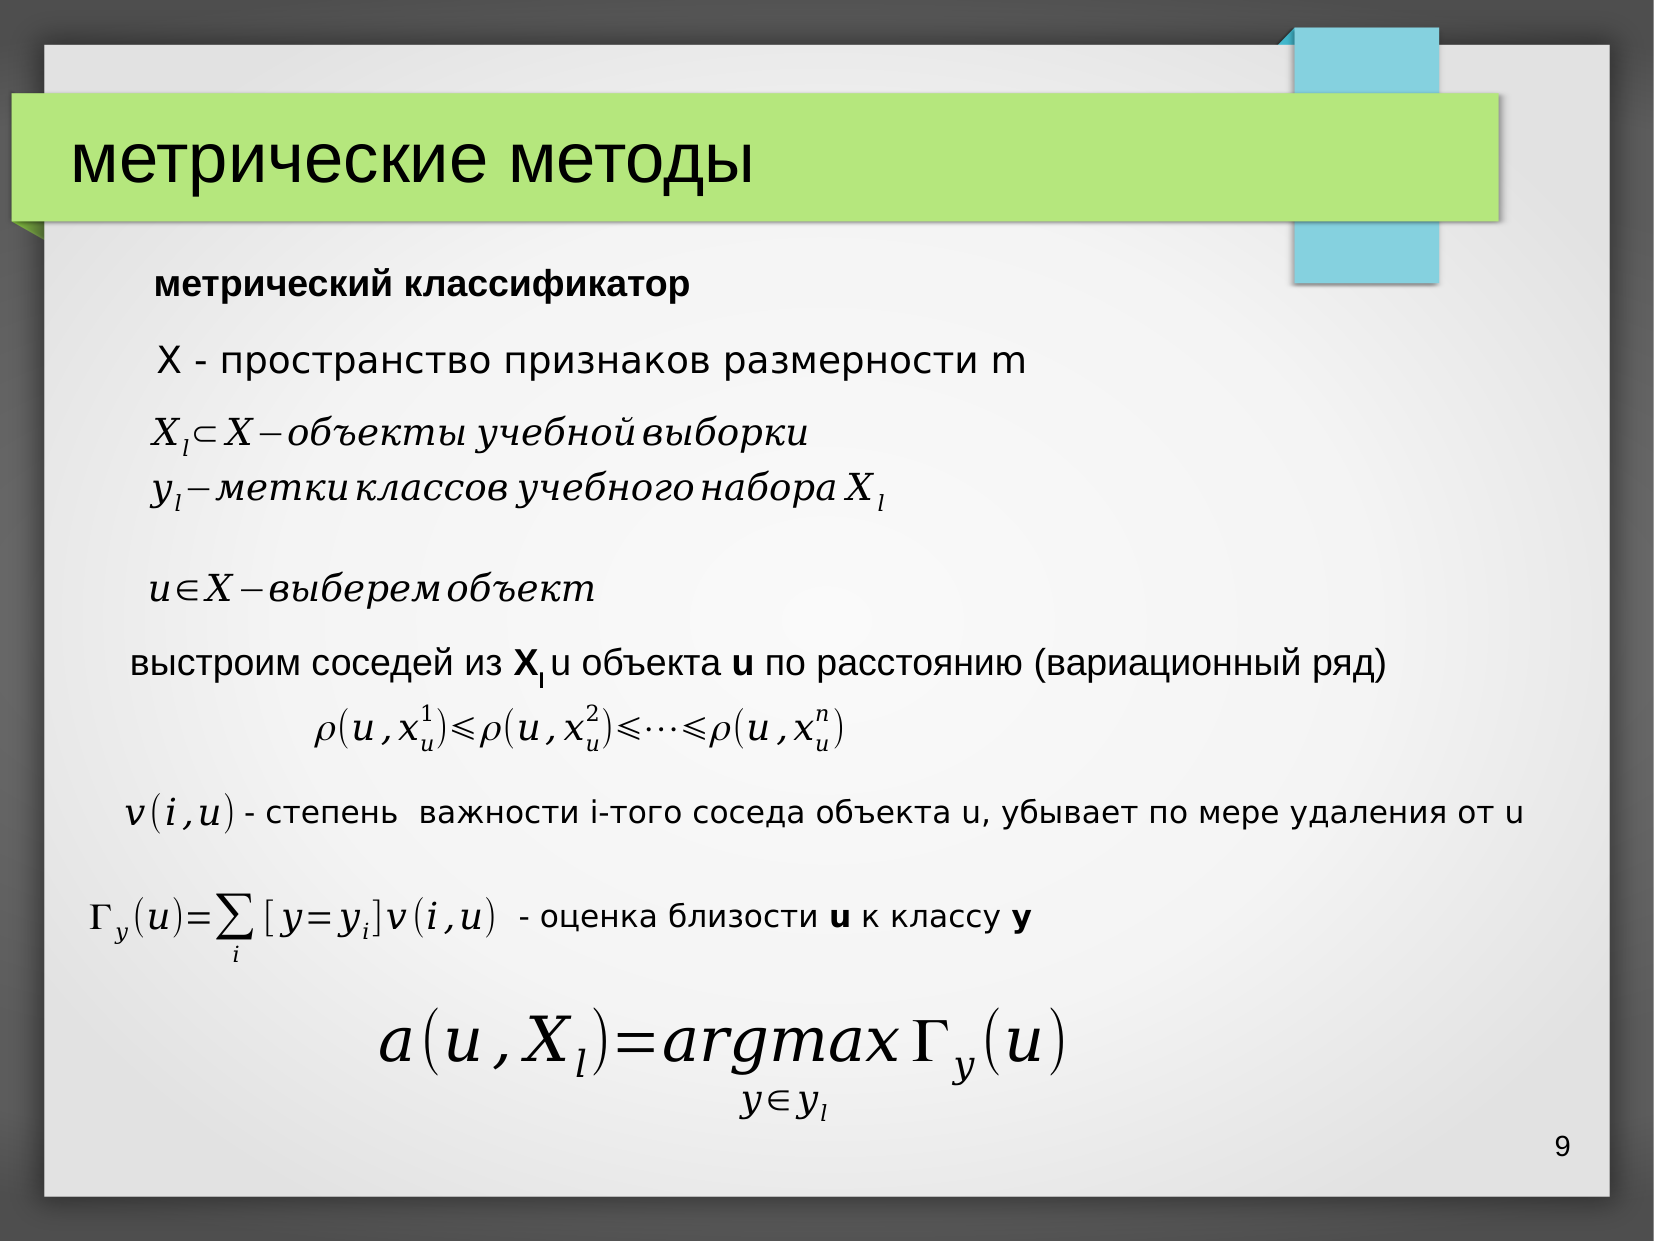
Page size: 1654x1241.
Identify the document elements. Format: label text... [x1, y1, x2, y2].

text_box выстроим соседей из Xl u объекта u по расстоянию (вариационный ряд) [129, 637, 1512, 697]
chart [82, 890, 504, 969]
subtitle метрический классификатор [153, 259, 815, 307]
chart [141, 566, 604, 611]
picture [0, 0, 1654, 1241]
chart [371, 1003, 1075, 1127]
text_box - степень важности i-того соседа объекта u, убывает по мере удаления от u [219, 787, 1607, 839]
chart [141, 466, 891, 516]
text_box - оценка близости u к классу y [494, 890, 1052, 950]
chart [118, 791, 219, 837]
chart [141, 410, 816, 461]
title метрические методы [70, 118, 1205, 199]
text_box X - пространство признаков размерности m [141, 331, 1043, 390]
chart [307, 701, 851, 756]
